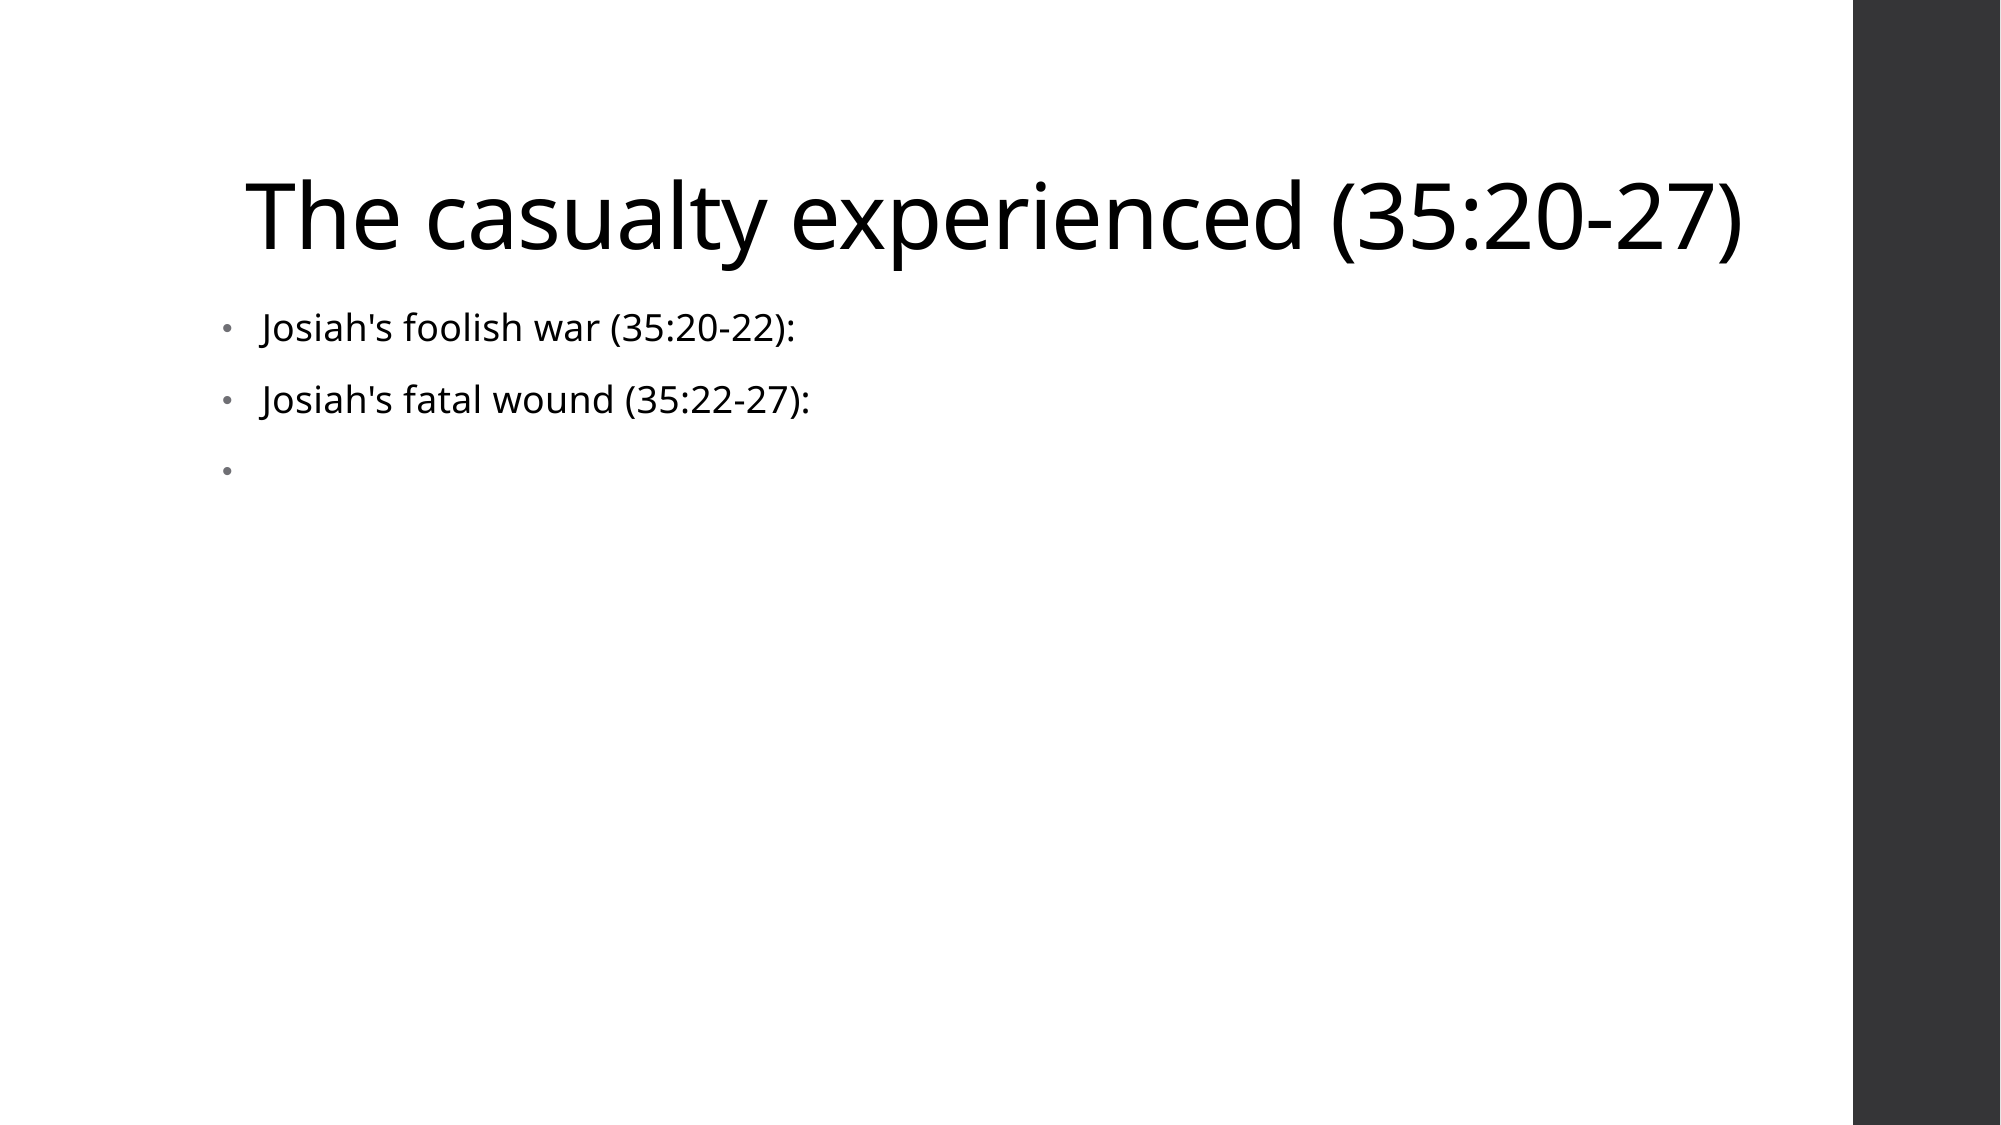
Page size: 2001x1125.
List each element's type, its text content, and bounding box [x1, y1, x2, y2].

title The casualty experienced (35:20-27) [206, 60, 1797, 278]
list Josiah's foolish war (35:20-22): Josiah's fatal wound (35:22-27): [206, 299, 1617, 1014]
